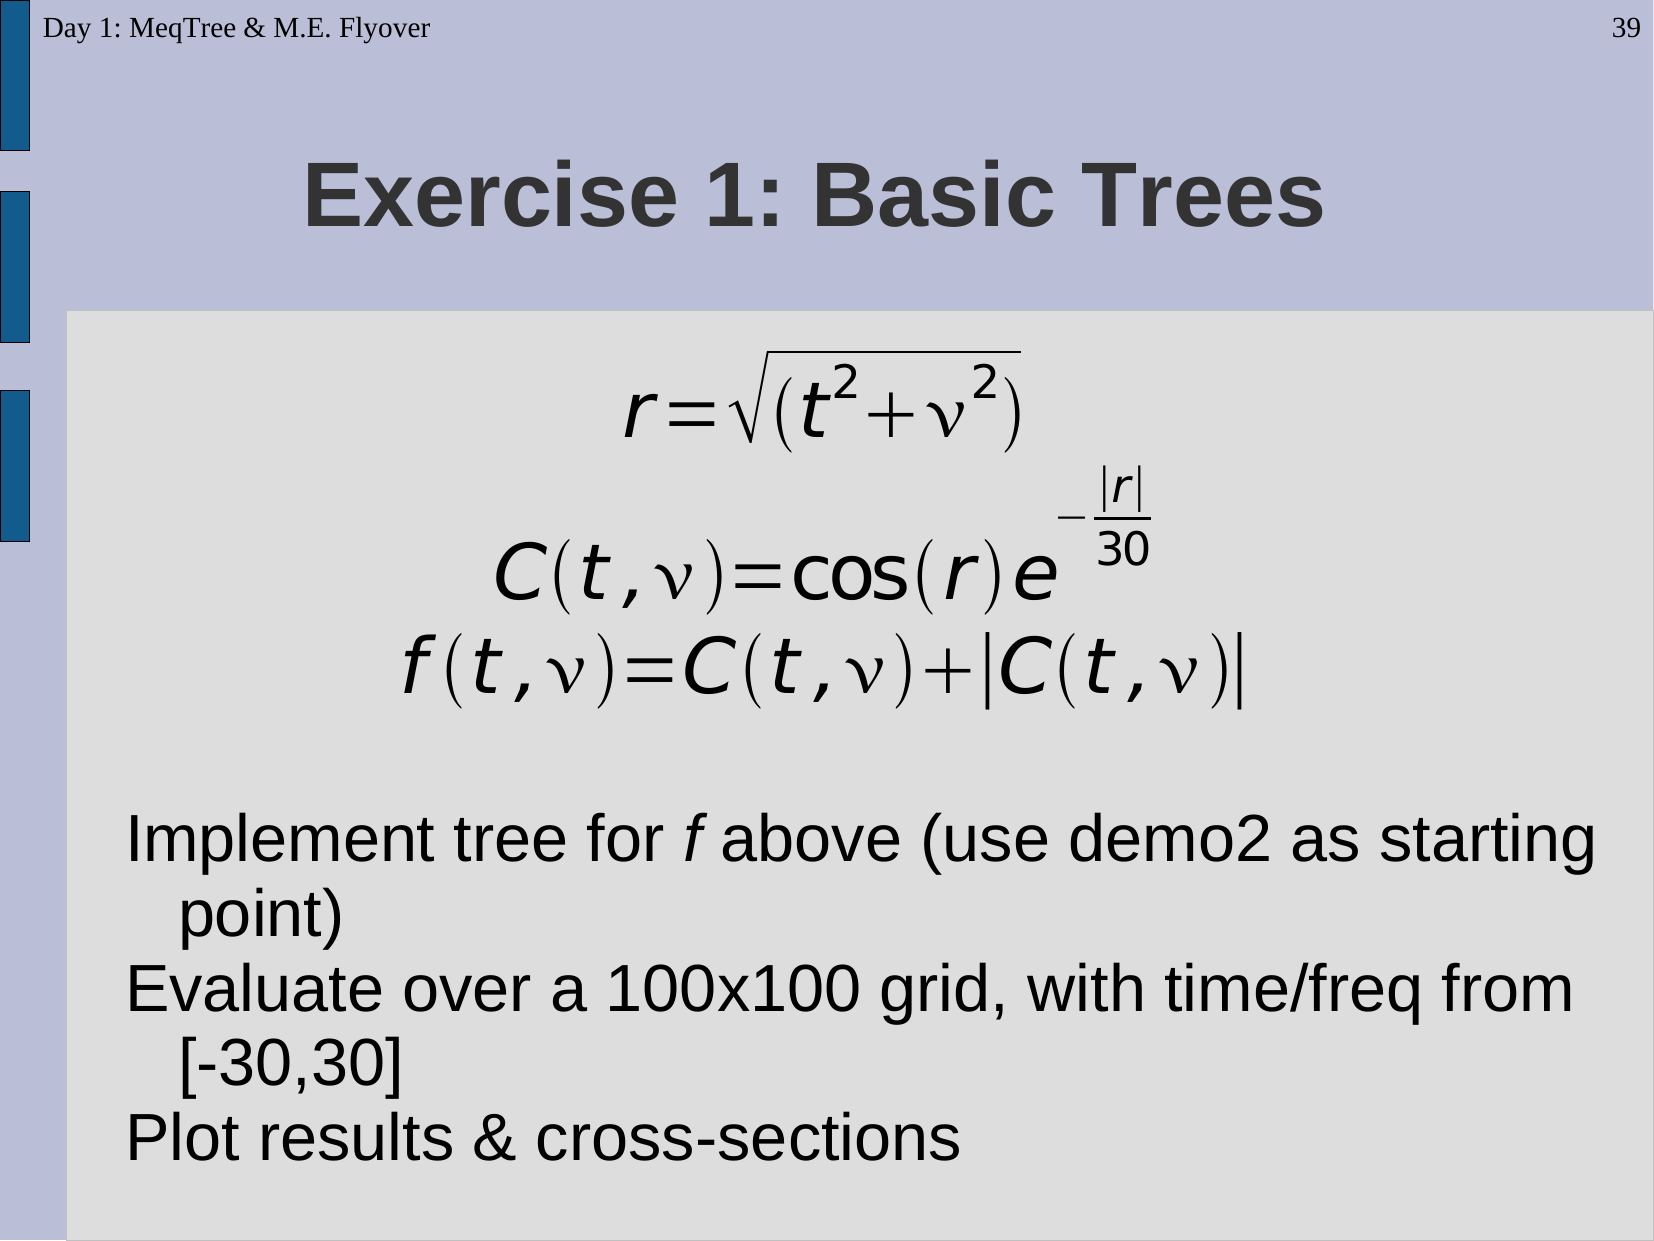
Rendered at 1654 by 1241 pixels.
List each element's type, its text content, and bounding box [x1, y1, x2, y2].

chart [392, 347, 1262, 714]
title Exercise 1: Basic Trees [121, 91, 1534, 299]
list Implement tree for f above (use demo2 as starting point) Evaluate over a 100x100 grid, with time/freq from [-30,30] Plot results & cross-sections [107, 801, 1617, 1190]
